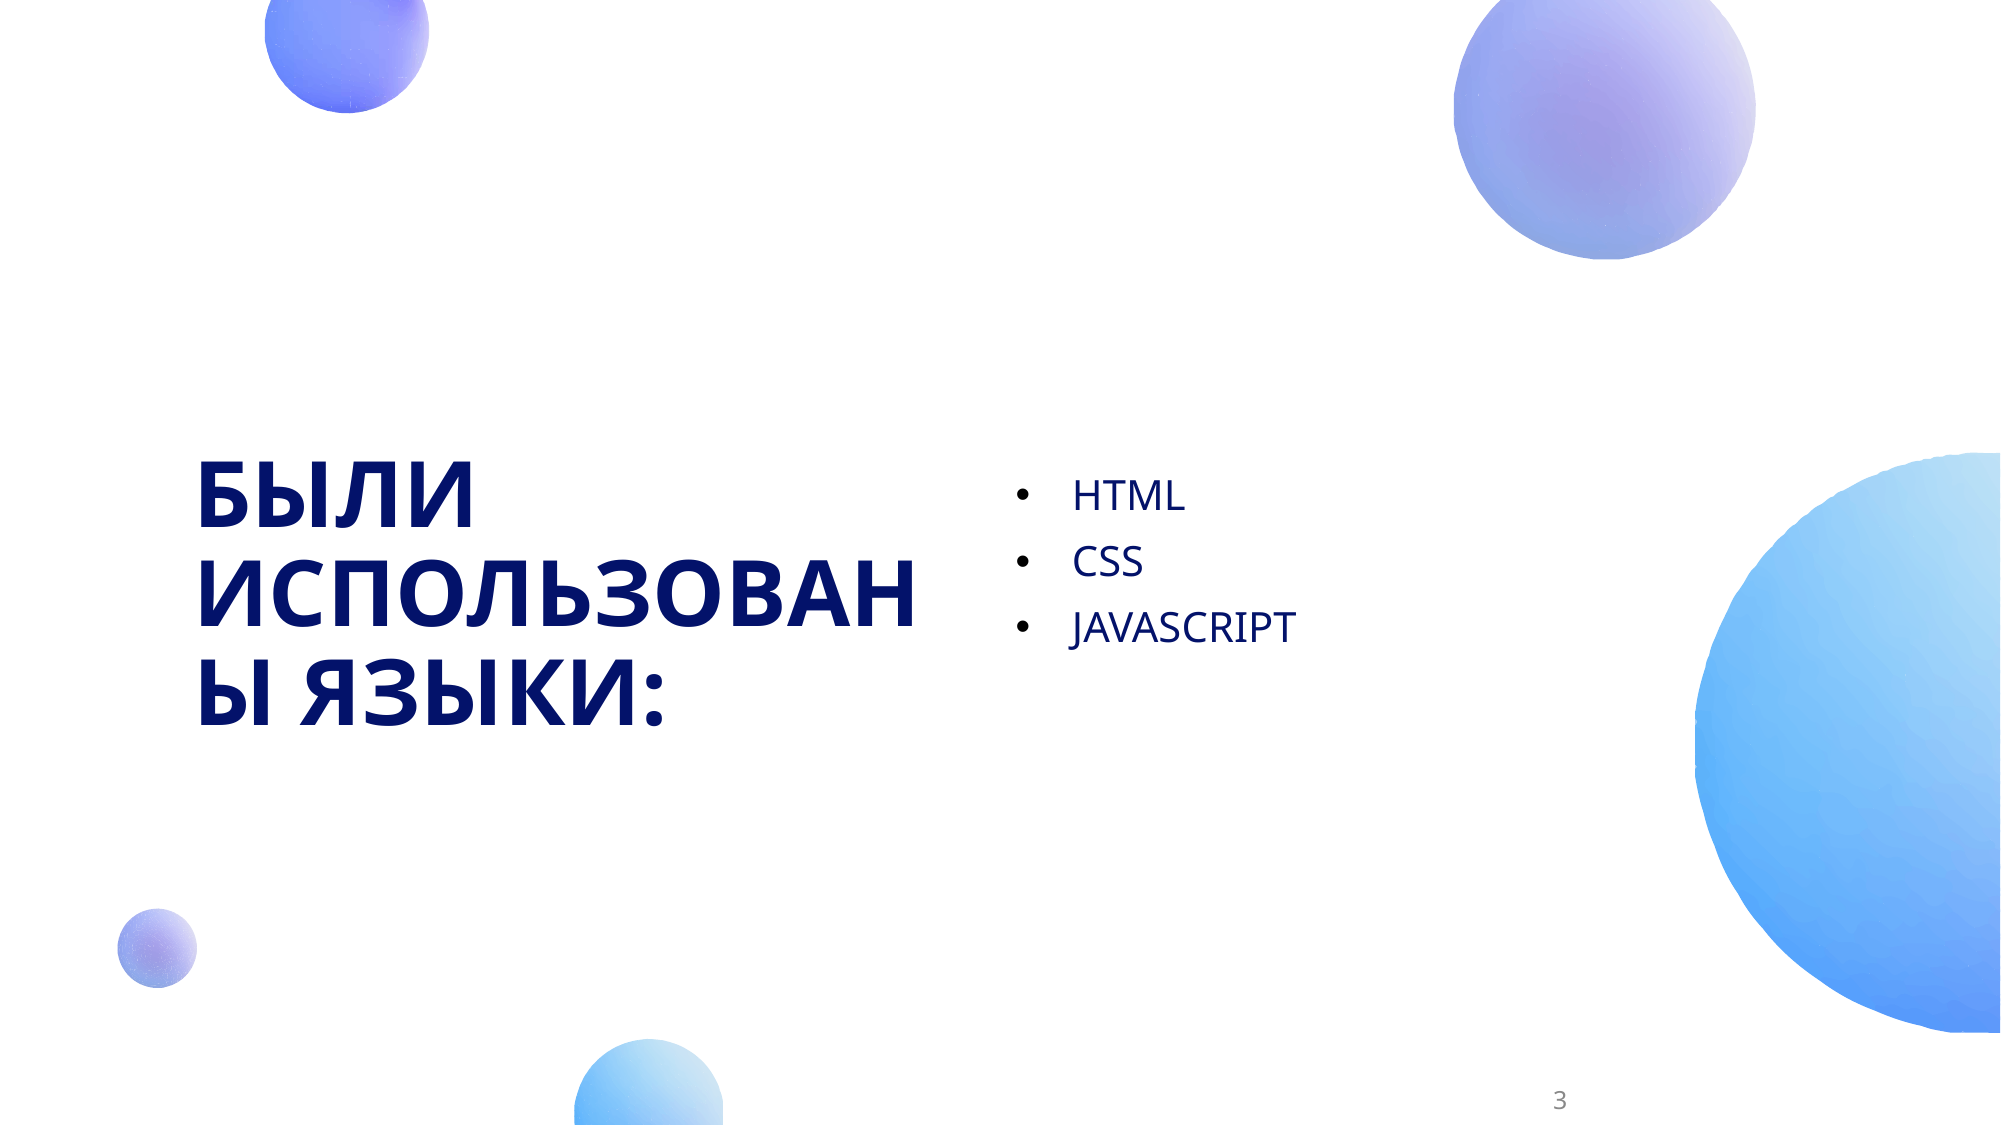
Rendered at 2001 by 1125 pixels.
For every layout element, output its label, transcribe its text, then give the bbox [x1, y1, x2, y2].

slide_number 3 [1538, 1076, 1989, 1115]
list HTML CSS JavaScript [1000, 320, 1666, 806]
title БЫЛИ ИСПОЛЬЗОВАНЫ ЯЗЫКИ: [178, 215, 1000, 1078]
